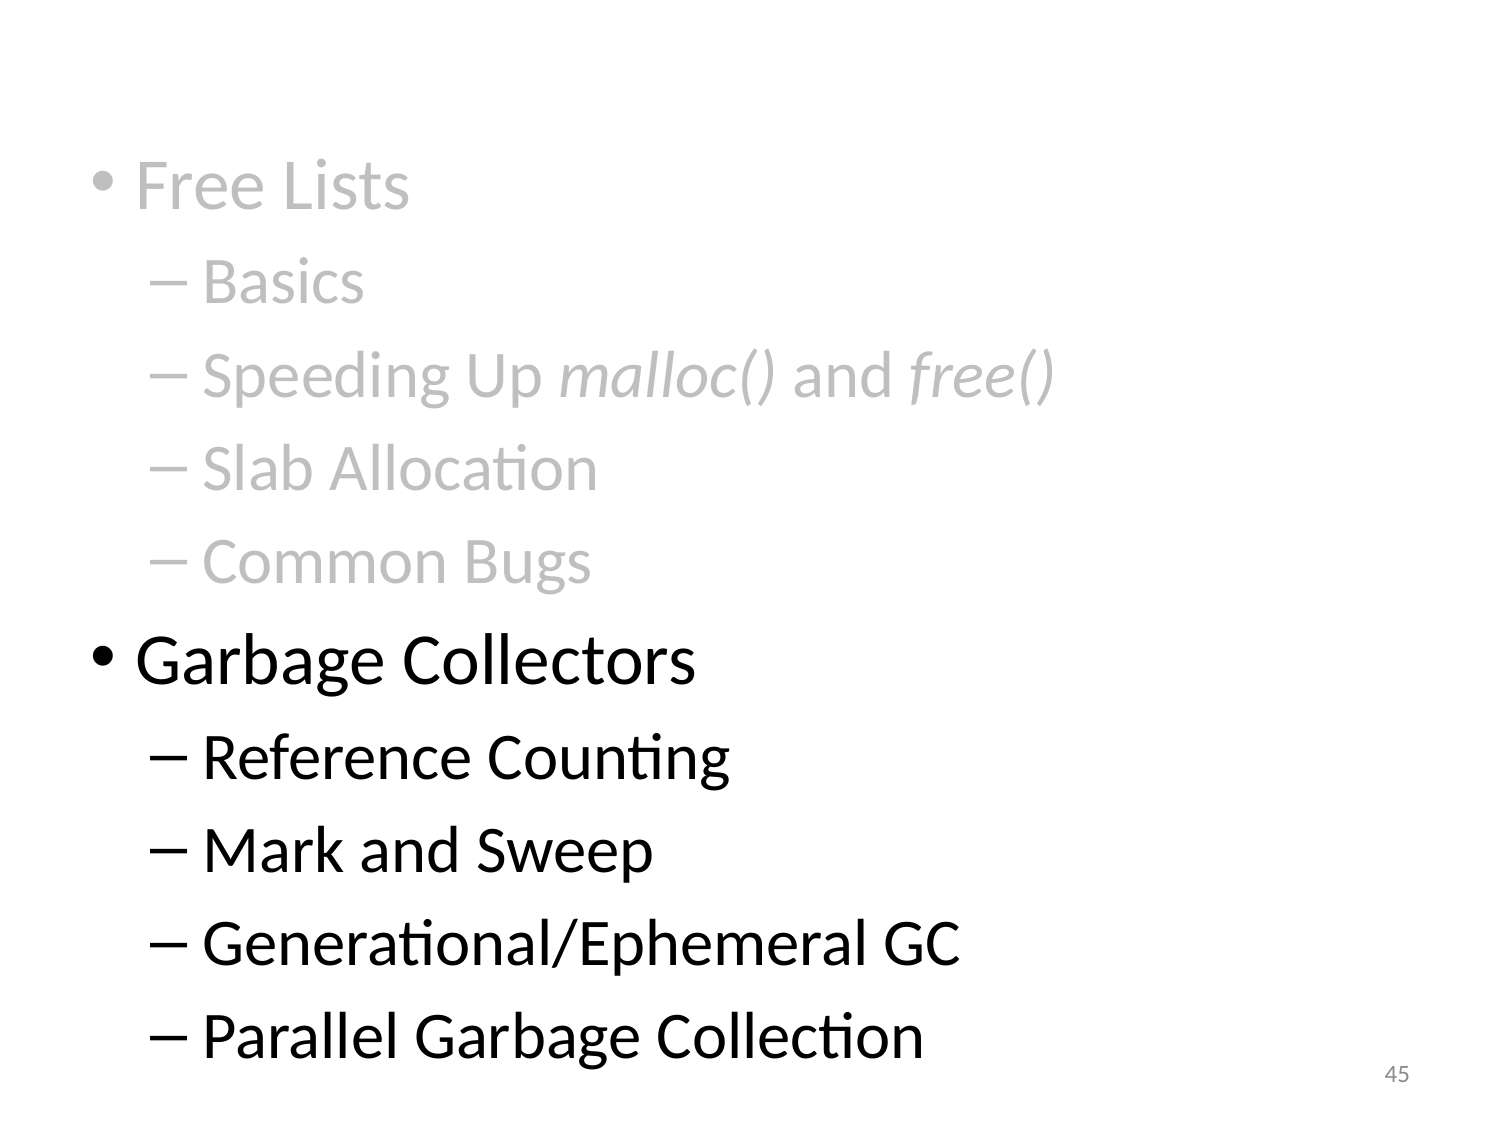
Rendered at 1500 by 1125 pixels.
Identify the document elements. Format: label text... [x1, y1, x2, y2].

list Free Lists Basics Speeding Up malloc() and free() Slab Allocation Common Bugs Garbage Collectors Reference Counting Mark and Sweep Generational/Ephemeral GC Parallel Garbage Collection [75, 128, 1425, 1083]
slide_number <number> [1074, 1042, 1425, 1103]
